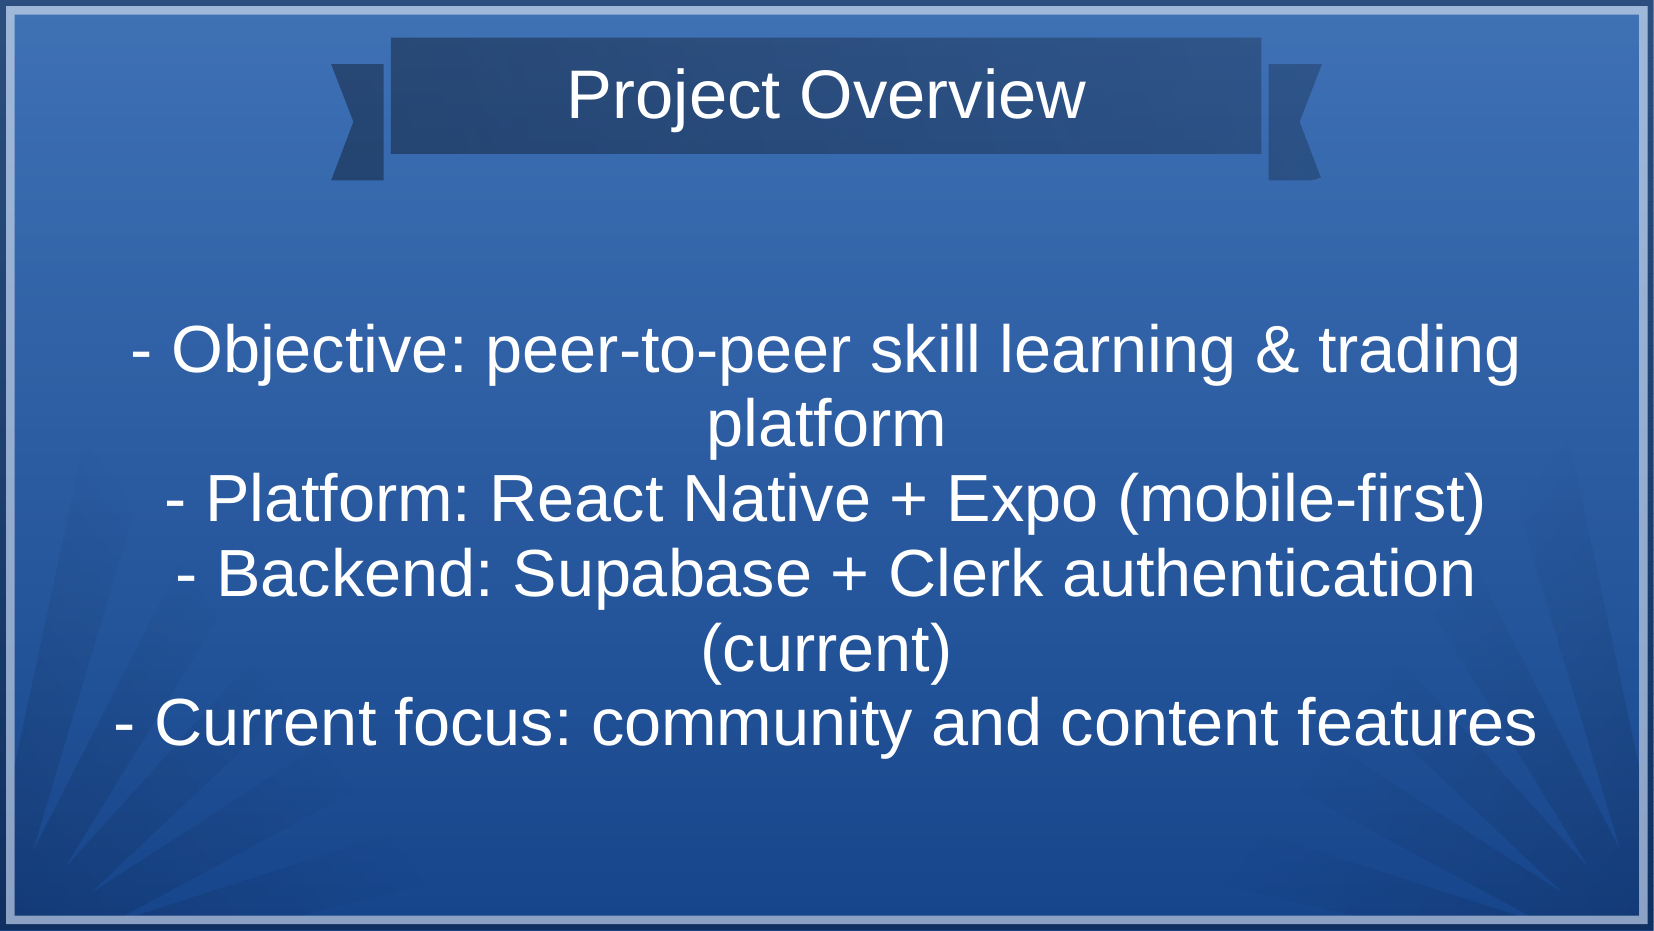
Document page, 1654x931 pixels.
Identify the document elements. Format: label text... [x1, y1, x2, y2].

title Project Overview [389, 35, 1264, 154]
subtitle - Objective: peer-to-peer skill learning & trading platform - Platform: React Native + Expo (mobile-first) - Backend: Supabase + Clerk authentication (current) - Current focus: community and content features [82, 224, 1571, 848]
